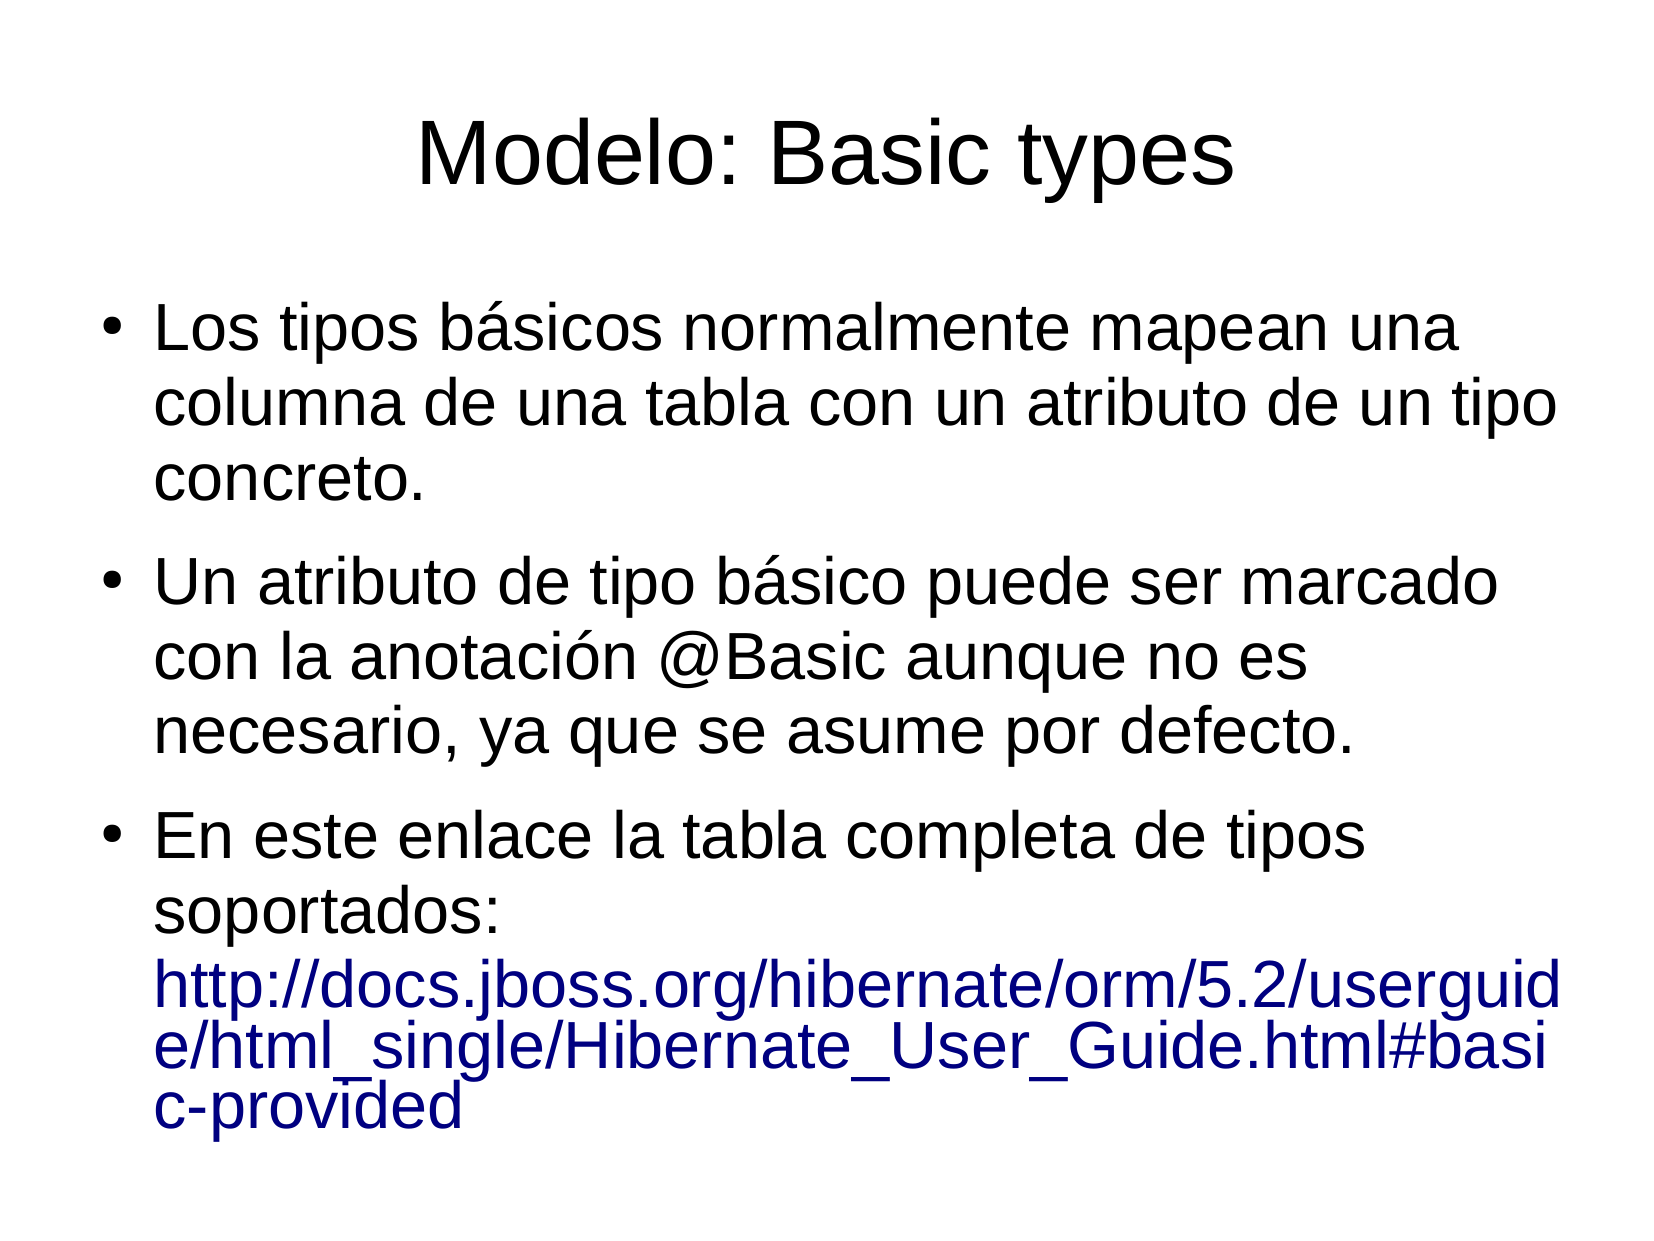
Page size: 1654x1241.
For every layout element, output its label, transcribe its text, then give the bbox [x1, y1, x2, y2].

title Modelo: Basic types [82, 49, 1571, 257]
list Los tipos básicos normalmente mapean una columna de una tabla con un atributo de un tipo concreto. Un atributo de tipo básico puede ser marcado con la anotación @Basic aunque no es necesario, ya que se asume por defecto. En este enlace la tabla completa de tipos soportados: http://docs.jboss.org/hibernate/orm/5.2/userguide/html_single/Hibernate_User_Guide.html#basic-provided [82, 290, 1571, 1127]
